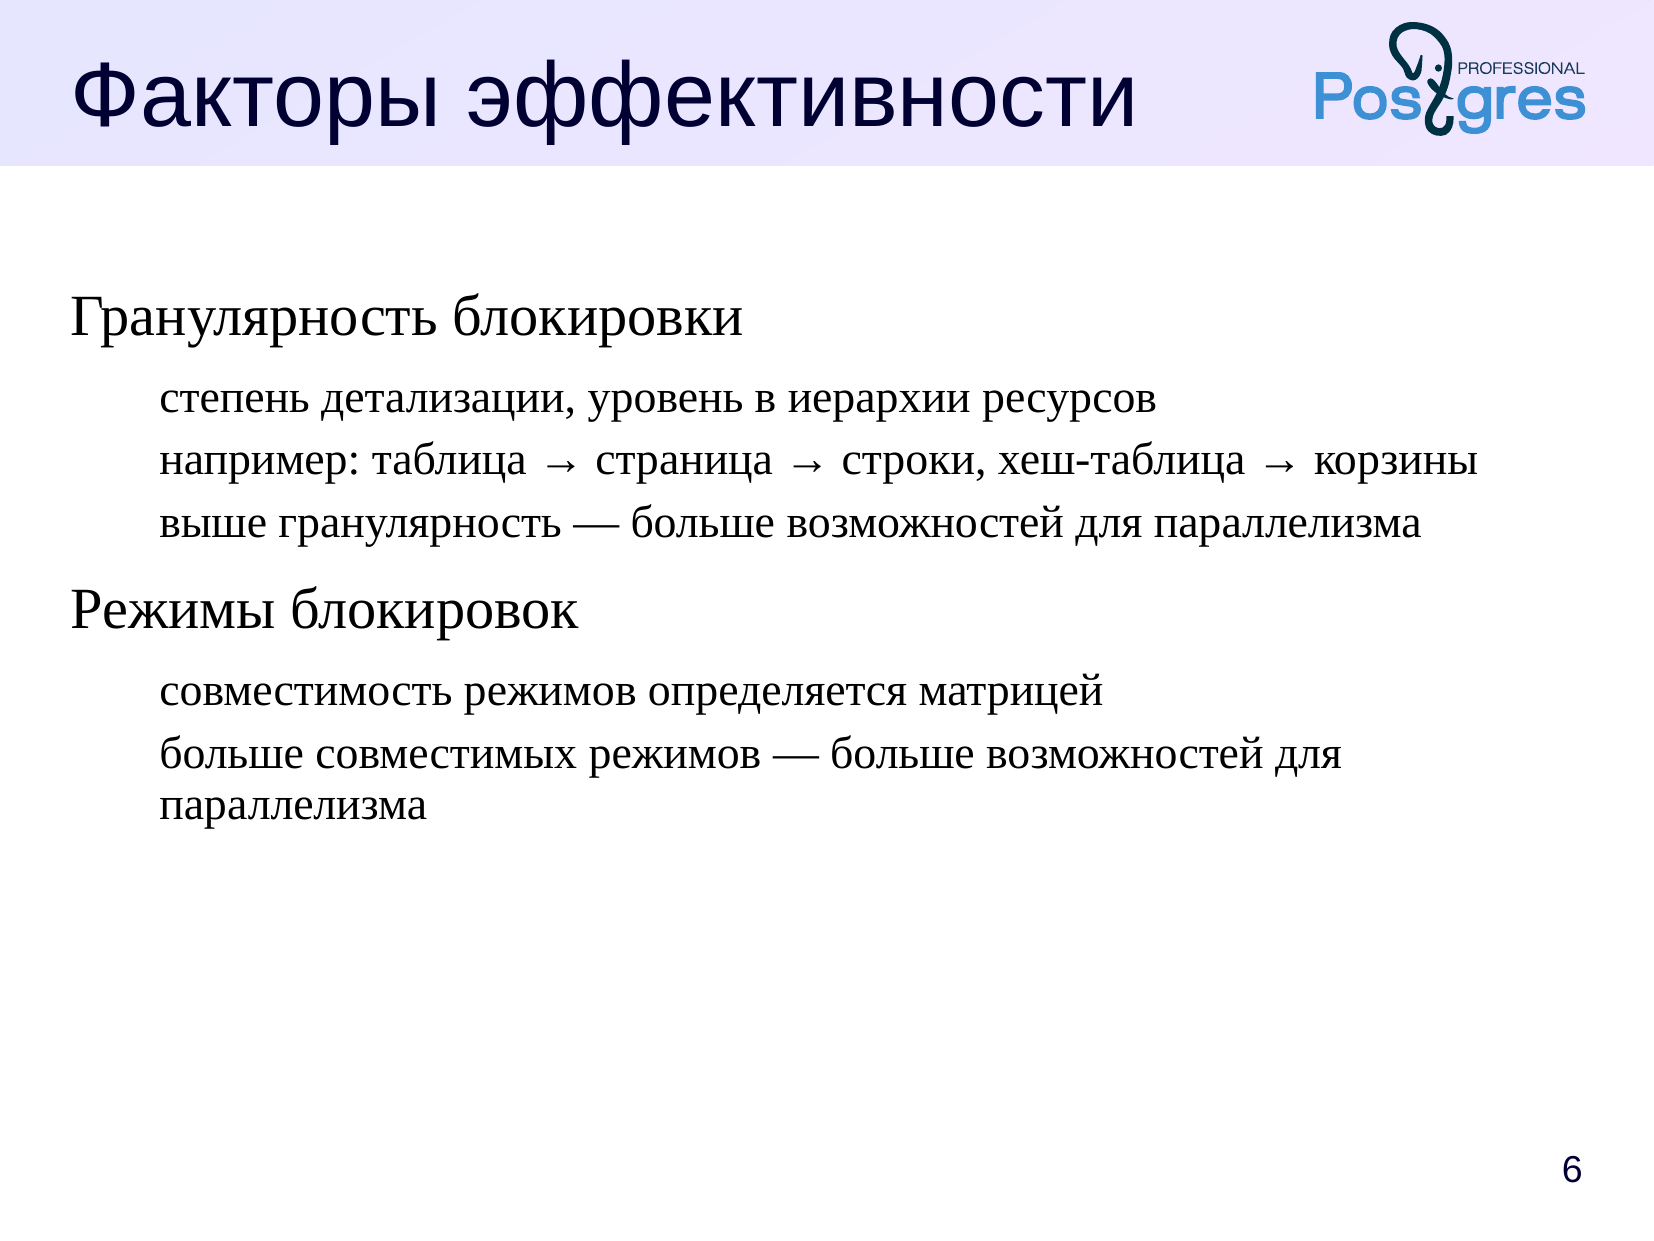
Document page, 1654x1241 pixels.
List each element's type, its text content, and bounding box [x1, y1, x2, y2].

list Гранулярность блокировки степень детализации, уровень в иерархии ресурсов например: таблица → страница → строки, хеш-таблица → корзины выше гранулярность — больше возможностей для параллелизма Режимы блокировок совместимость режимов определяется матрицей больше совместимых режимов — больше возможностей для параллелизма [70, 283, 1583, 1141]
title Факторы эффективности [70, 43, 1241, 147]
